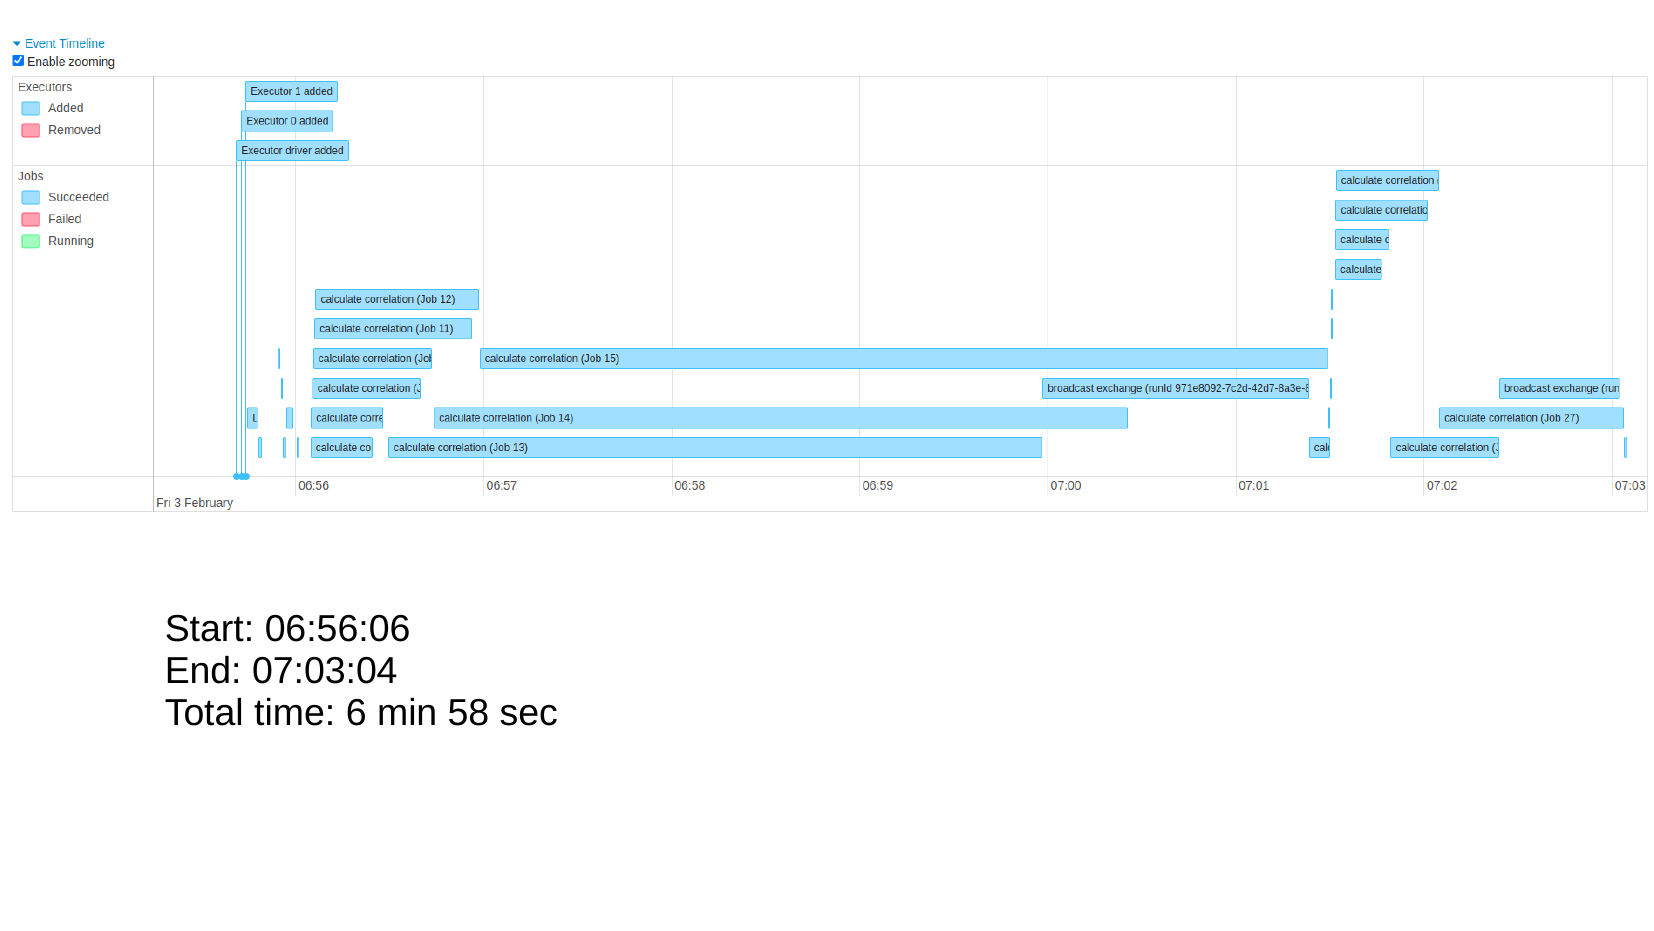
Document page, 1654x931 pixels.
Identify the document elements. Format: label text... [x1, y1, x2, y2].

picture [0, 21, 1654, 526]
text_box Start: 06:56:06 End: 07:03:04 Total time: 6 min 58 sec [150, 600, 788, 783]
